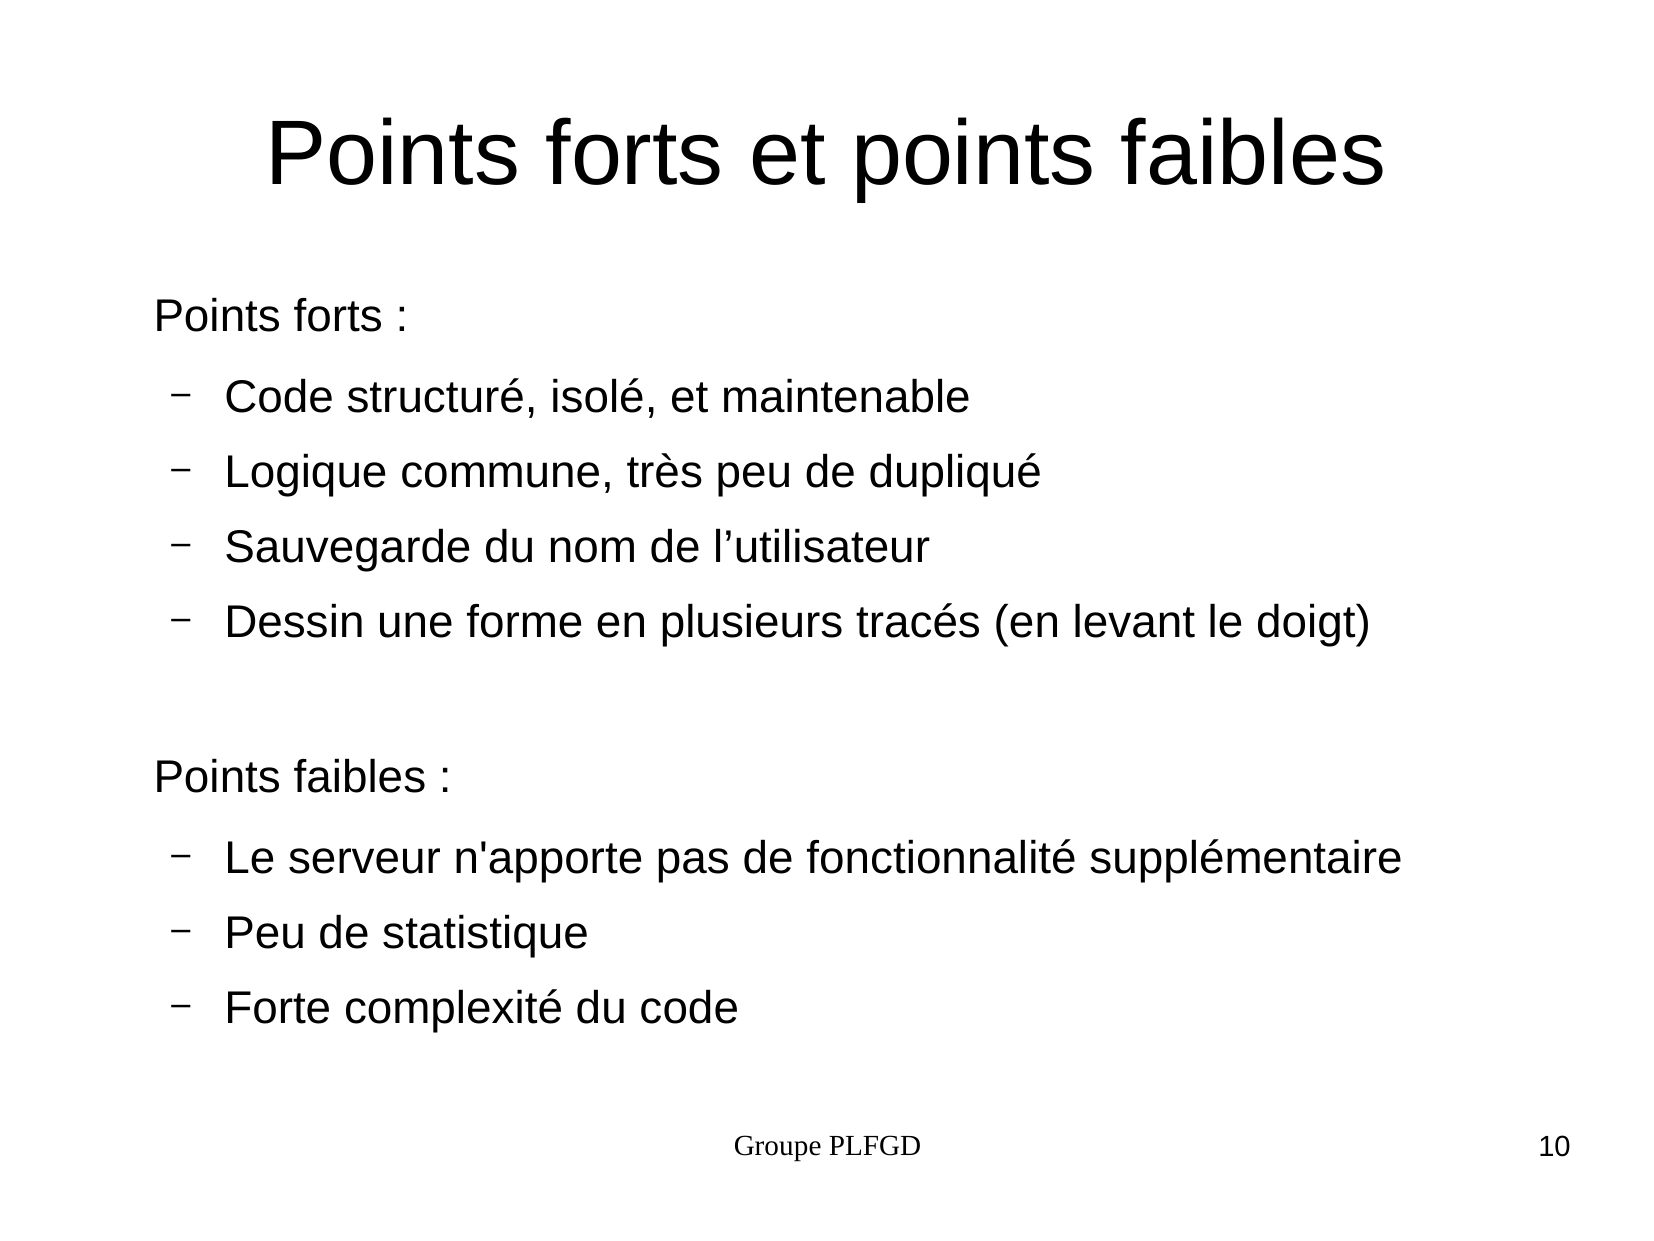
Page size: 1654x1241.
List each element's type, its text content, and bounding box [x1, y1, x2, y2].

list Points forts : Code structuré, isolé, et maintenable Logique commune, très peu de dupliqué Sauvegarde du nom de l’utilisateur Dessin une forme en plusieurs tracés (en levant le doigt) Points faibles : Le serveur n'apporte pas de fonctionnalité supplémentaire Peu de statistique Forte complexité du code [82, 290, 1571, 1109]
title Points forts et points faibles [82, 49, 1571, 257]
